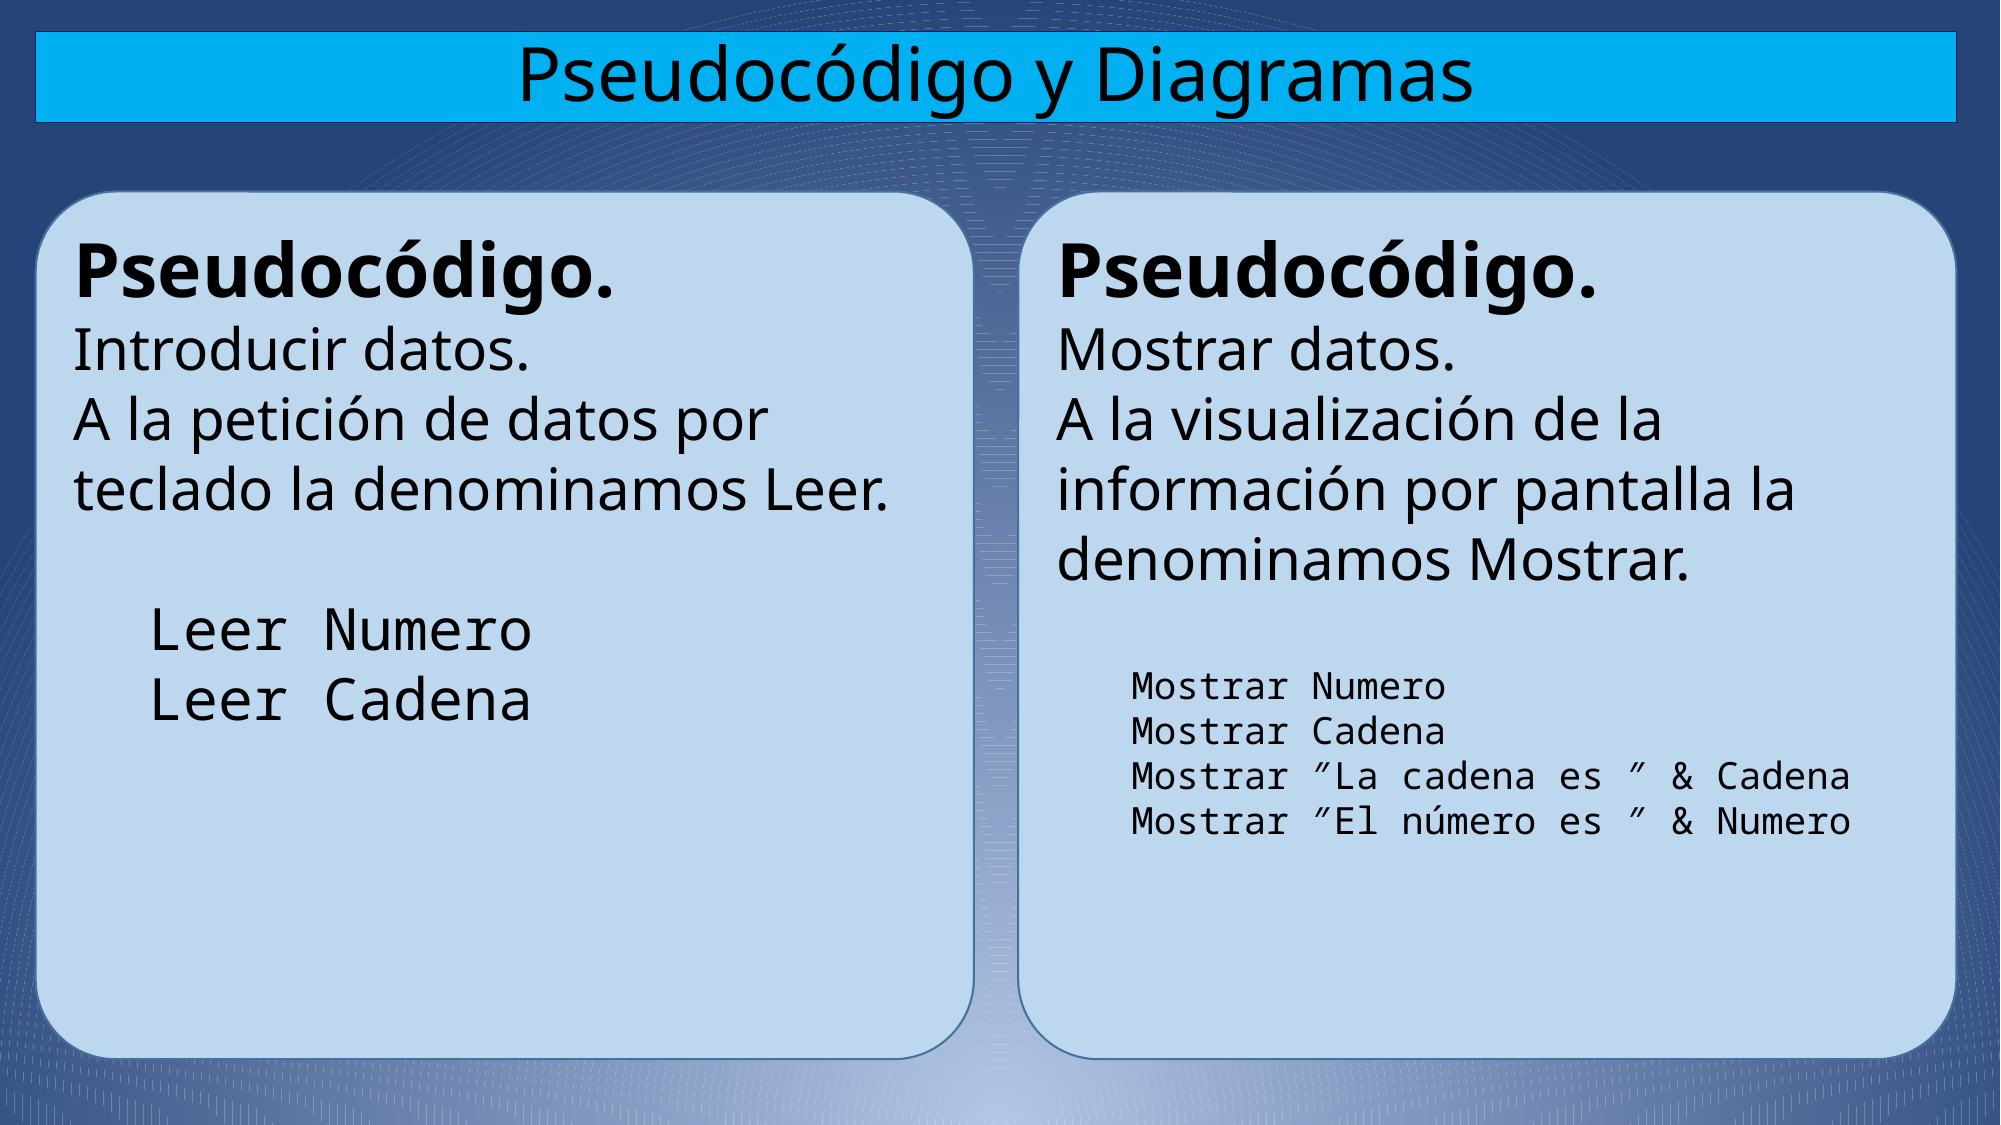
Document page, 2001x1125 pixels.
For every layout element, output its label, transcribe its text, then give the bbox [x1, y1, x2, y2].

title Pseudocódigo y Diagramas [35, 31, 1957, 123]
text_box Pseudocódigo. Mostrar datos. A la visualización de la información por pantalla la denominamos Mostrar. Mostrar Numero Mostrar Cadena Mostrar ″La cadena es ″ & Cadena Mostrar ″El número es ″ & Numero [1018, 191, 1957, 1060]
text_box Pseudocódigo. Introducir datos. A la petición de datos por teclado la denominamos Leer. Leer Numero Leer Cadena [35, 191, 974, 1060]
